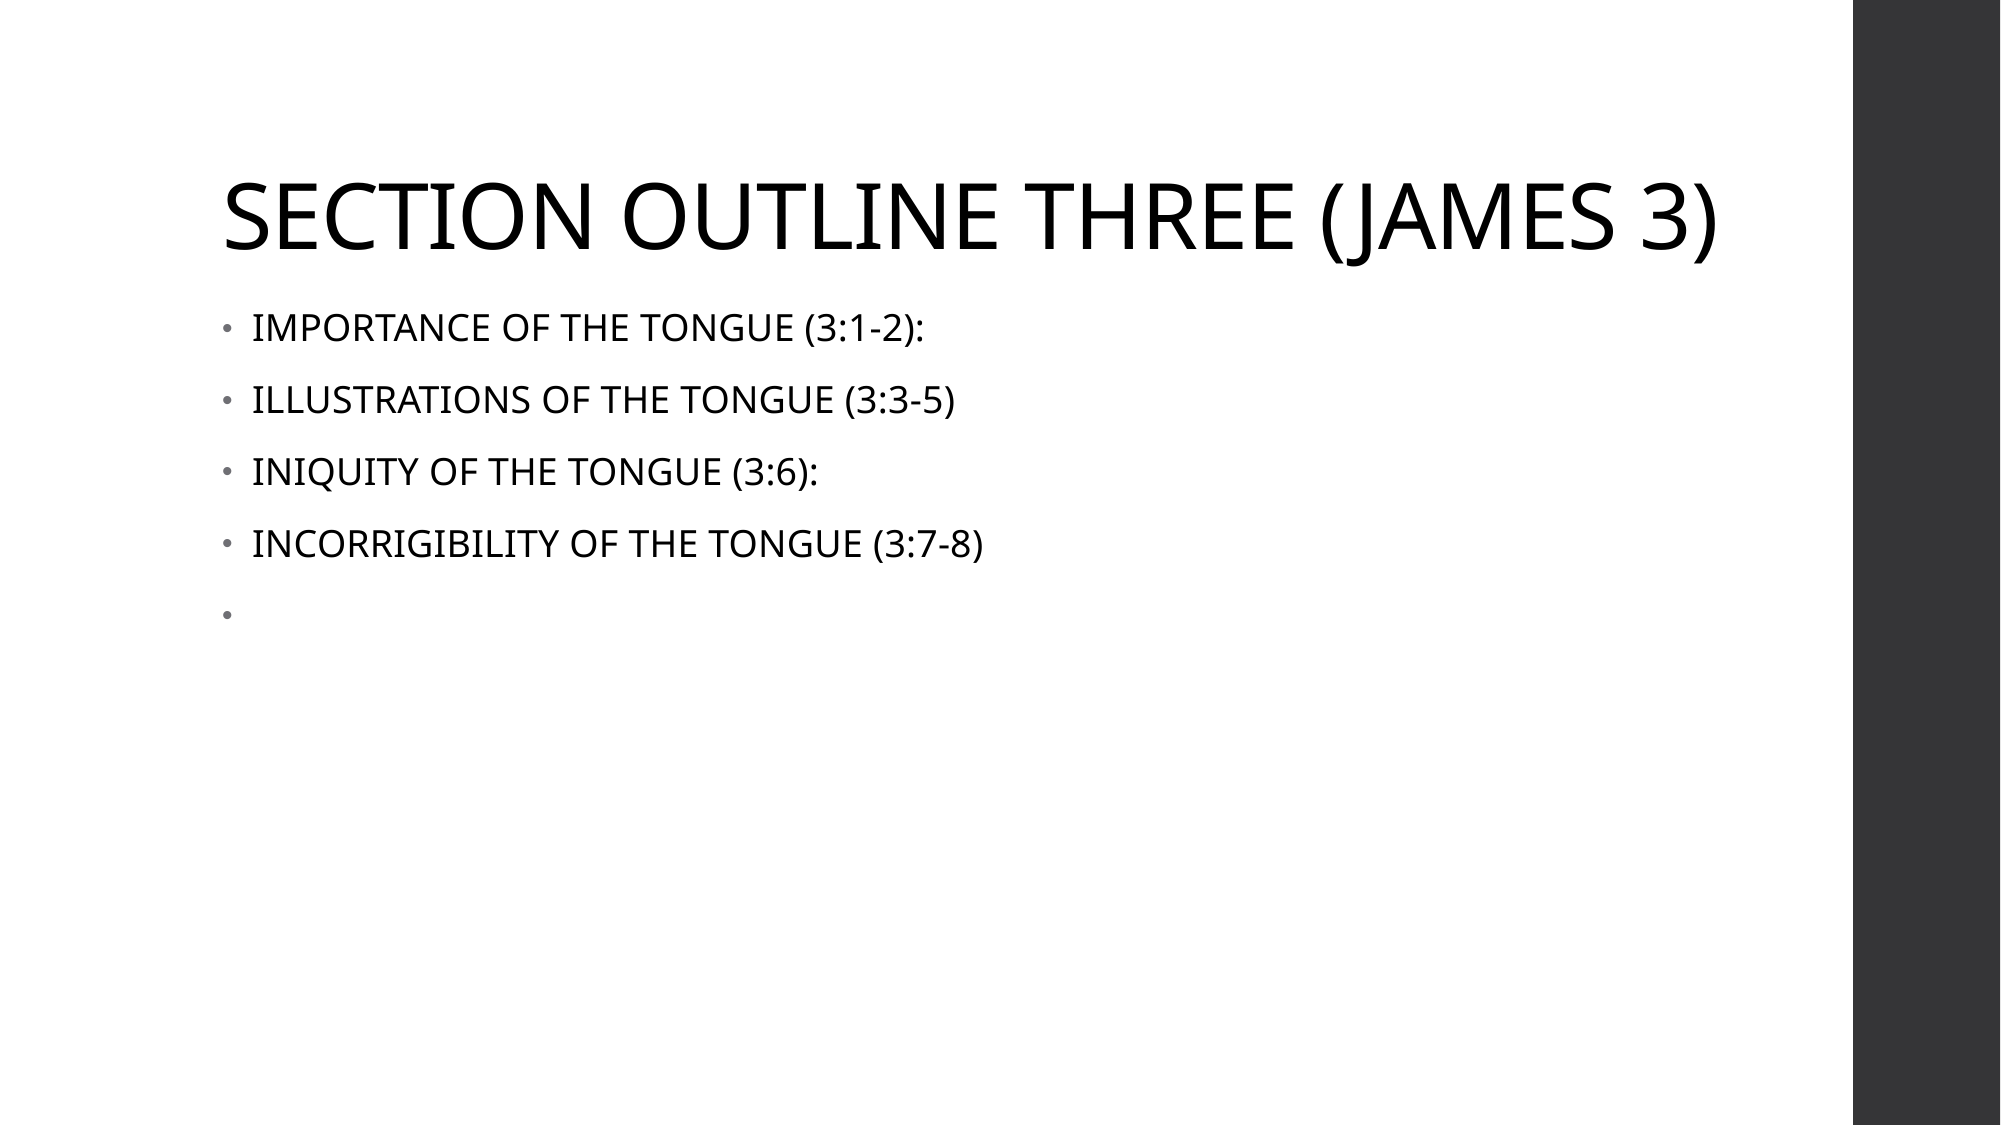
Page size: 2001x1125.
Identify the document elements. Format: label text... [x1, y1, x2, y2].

list IMPORTANCE OF THE TONGUE (3:1-2): ILLUSTRATIONS OF THE TONGUE (3:3-5) INIQUITY OF THE TONGUE (3:6): INCORRIGIBILITY OF THE TONGUE (3:7-8) [206, 299, 1617, 1014]
title SECTION OUTLINE THREE (JAMES 3) [206, 60, 1797, 278]
